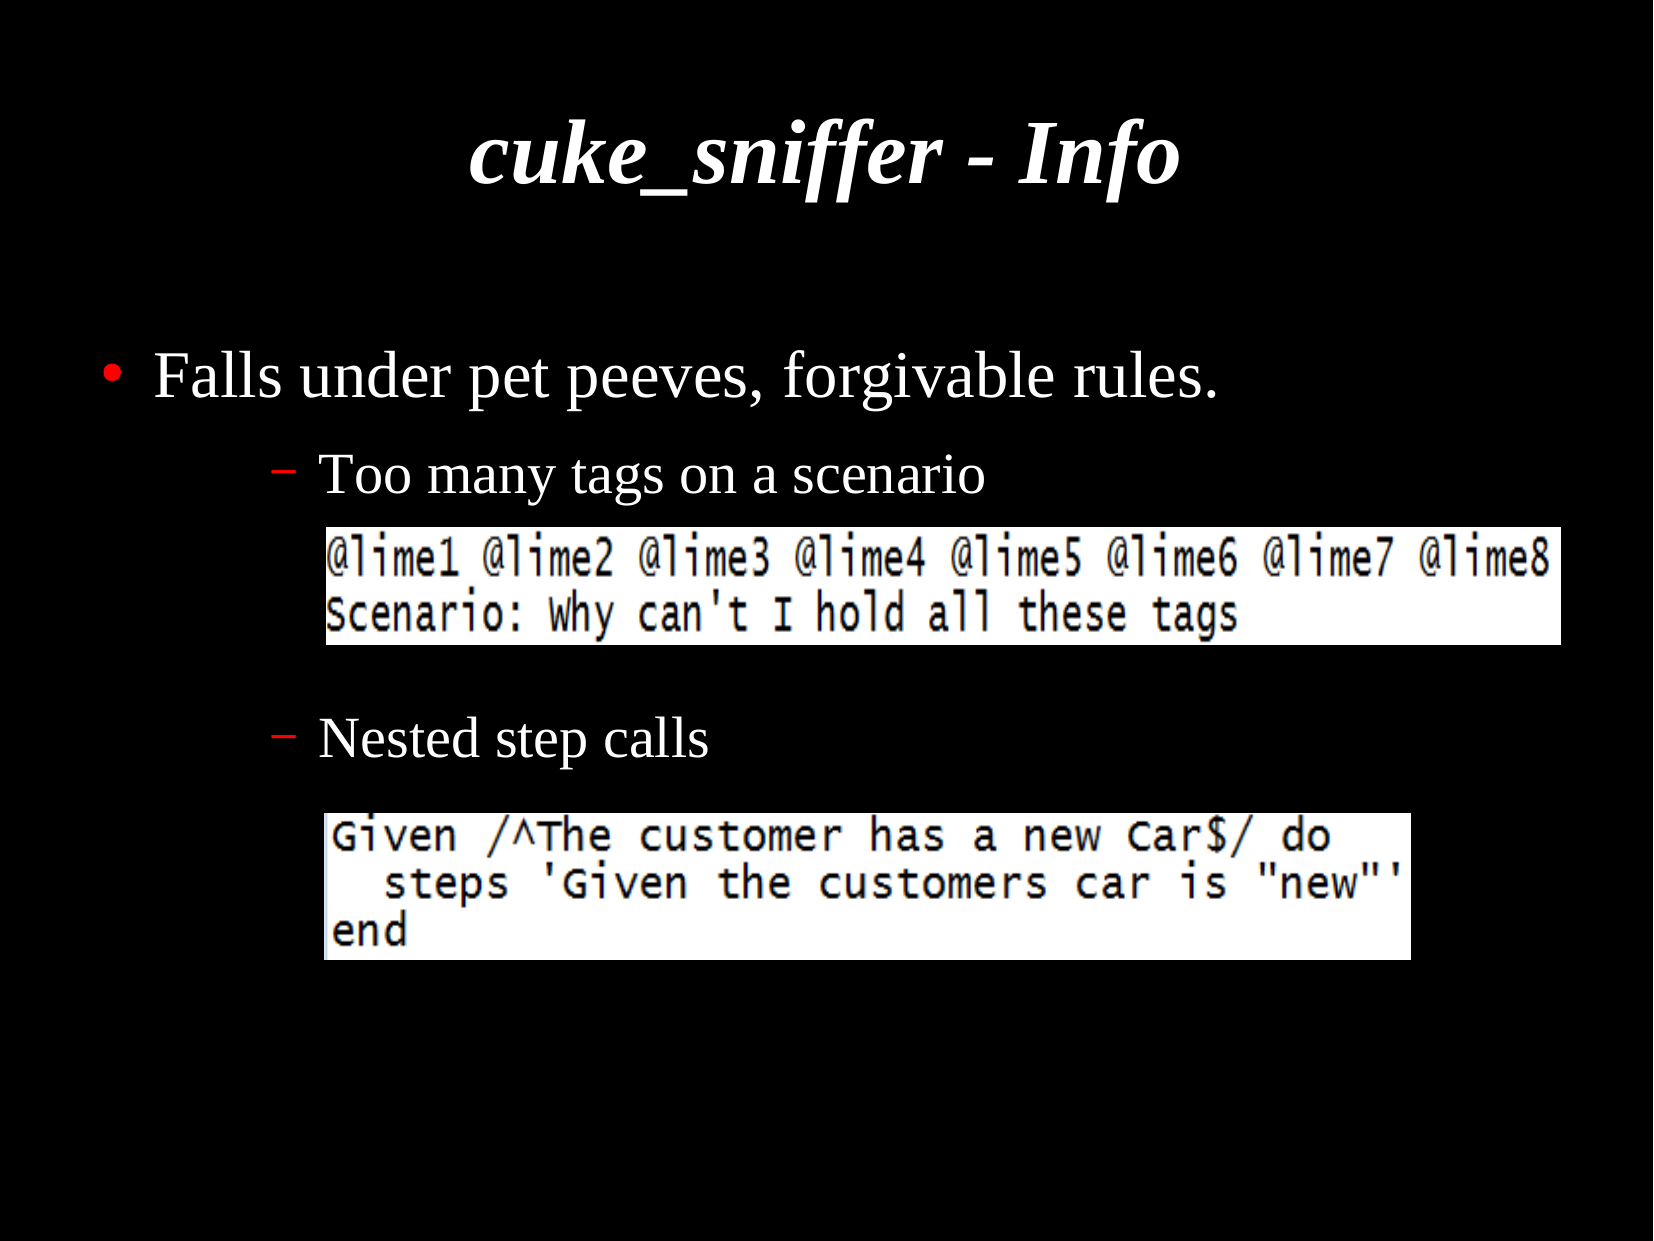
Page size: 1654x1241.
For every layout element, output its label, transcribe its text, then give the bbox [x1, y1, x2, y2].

title cuke_sniffer - Info [82, 49, 1571, 257]
list Falls under pet peeves, forgivable rules. Too many tags on a scenario Nested step calls [82, 337, 1571, 1052]
picture [326, 527, 1561, 646]
picture [324, 813, 1411, 961]
